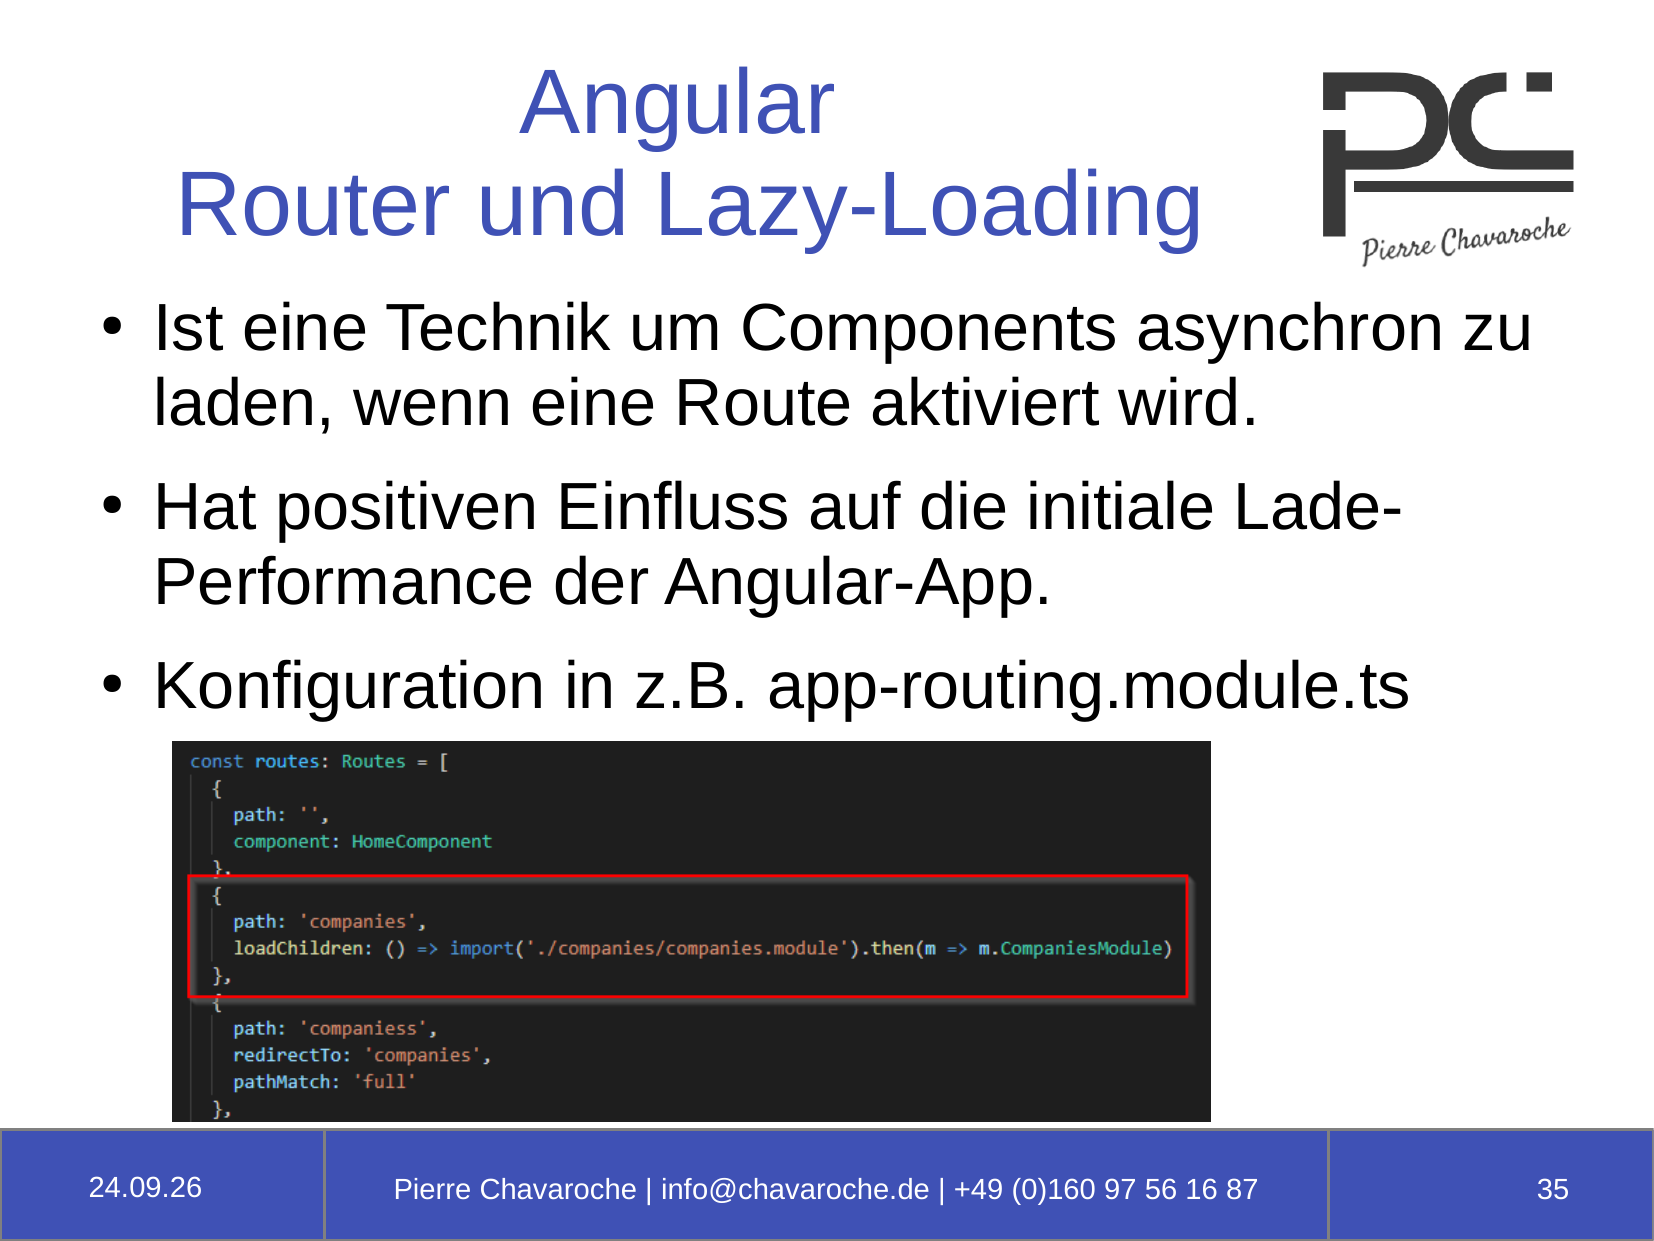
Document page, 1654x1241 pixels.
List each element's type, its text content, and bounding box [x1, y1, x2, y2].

list Ist eine Technik um Components asynchron zu laden, wenn eine Route aktiviert wird. Hat positiven Einfluss auf die initiale Lade-Performance der Angular-App. Konfiguration in z.B. app-routing.module.ts [82, 290, 1571, 1109]
title Angular Router und Lazy-Loading [82, 49, 1300, 257]
picture [1307, 29, 1589, 311]
picture [172, 741, 1211, 1123]
